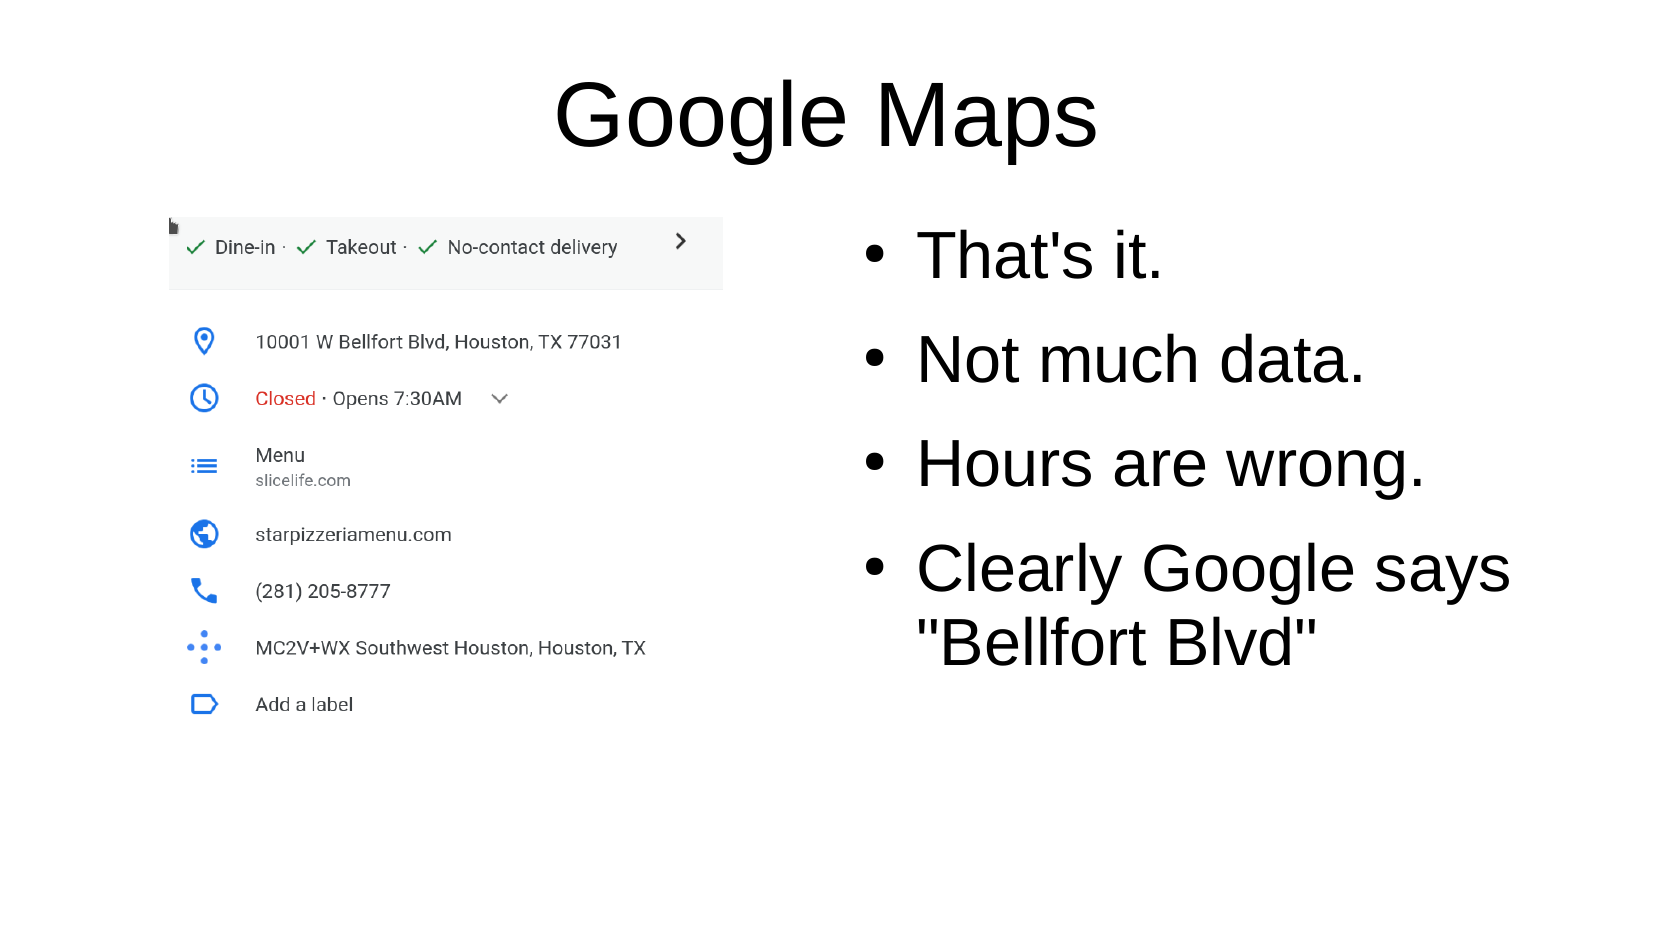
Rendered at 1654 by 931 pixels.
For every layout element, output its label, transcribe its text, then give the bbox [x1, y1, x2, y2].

title Google Maps [82, 37, 1571, 193]
picture [169, 217, 723, 758]
list That's it. Not much data. Hours are wrong. Clearly Google says "Bellfort Blvd" [845, 217, 1572, 758]
